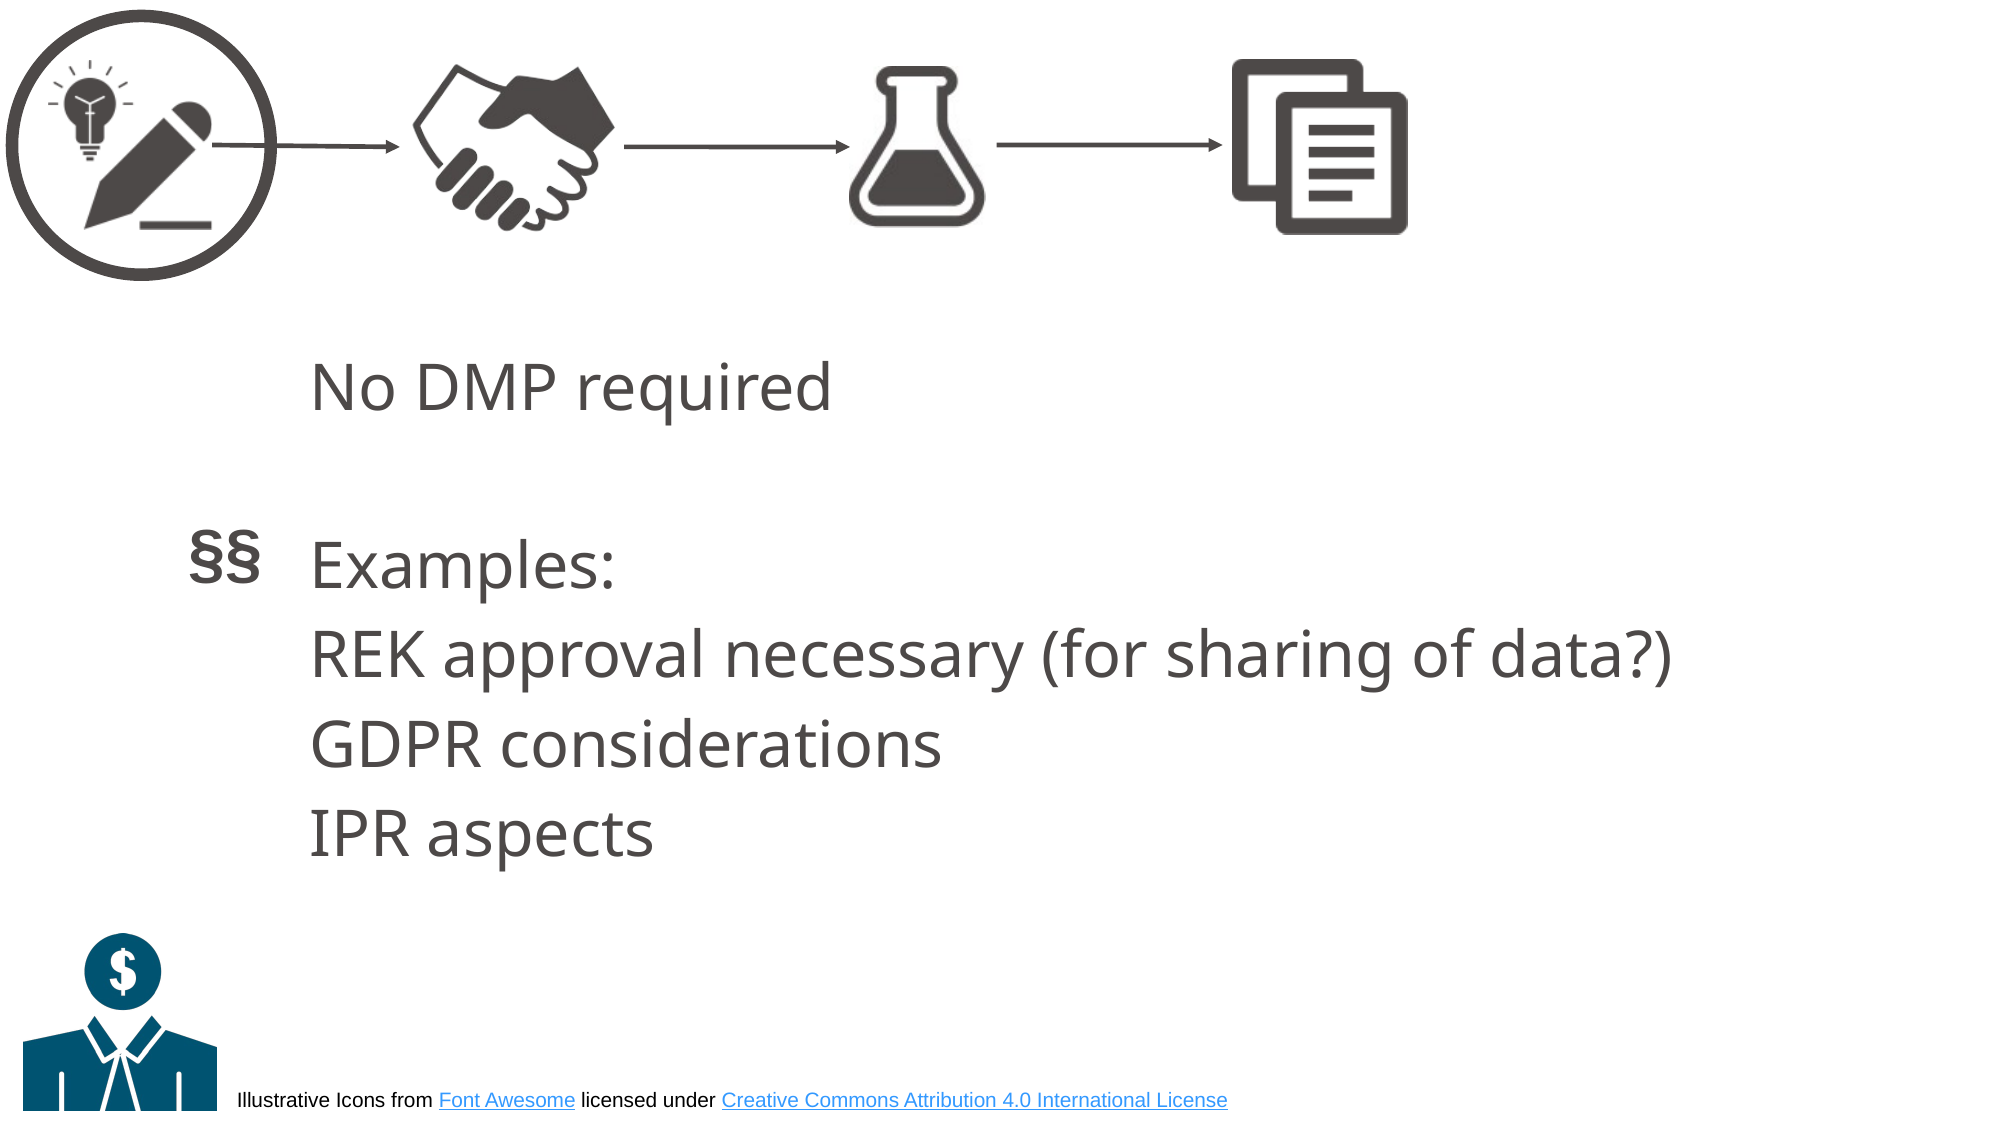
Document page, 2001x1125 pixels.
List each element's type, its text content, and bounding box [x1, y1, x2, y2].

picture [48, 60, 213, 230]
picture [399, 38, 625, 256]
text_box §§ [173, 494, 285, 605]
picture [60, 1072, 64, 1111]
text_box No DMP required Examples: REK approval necessary (for sharing of data?) GDPR considerations IPR aspects [294, 319, 1876, 1125]
picture [110, 948, 135, 995]
picture [177, 1072, 181, 1111]
picture [849, 66, 986, 228]
picture [23, 933, 217, 1111]
picture [1232, 59, 1408, 235]
text_box Illustrative Icons from Font Awesome licensed under Creative Commons Attribution 4.0 International License [221, 1046, 294, 1125]
